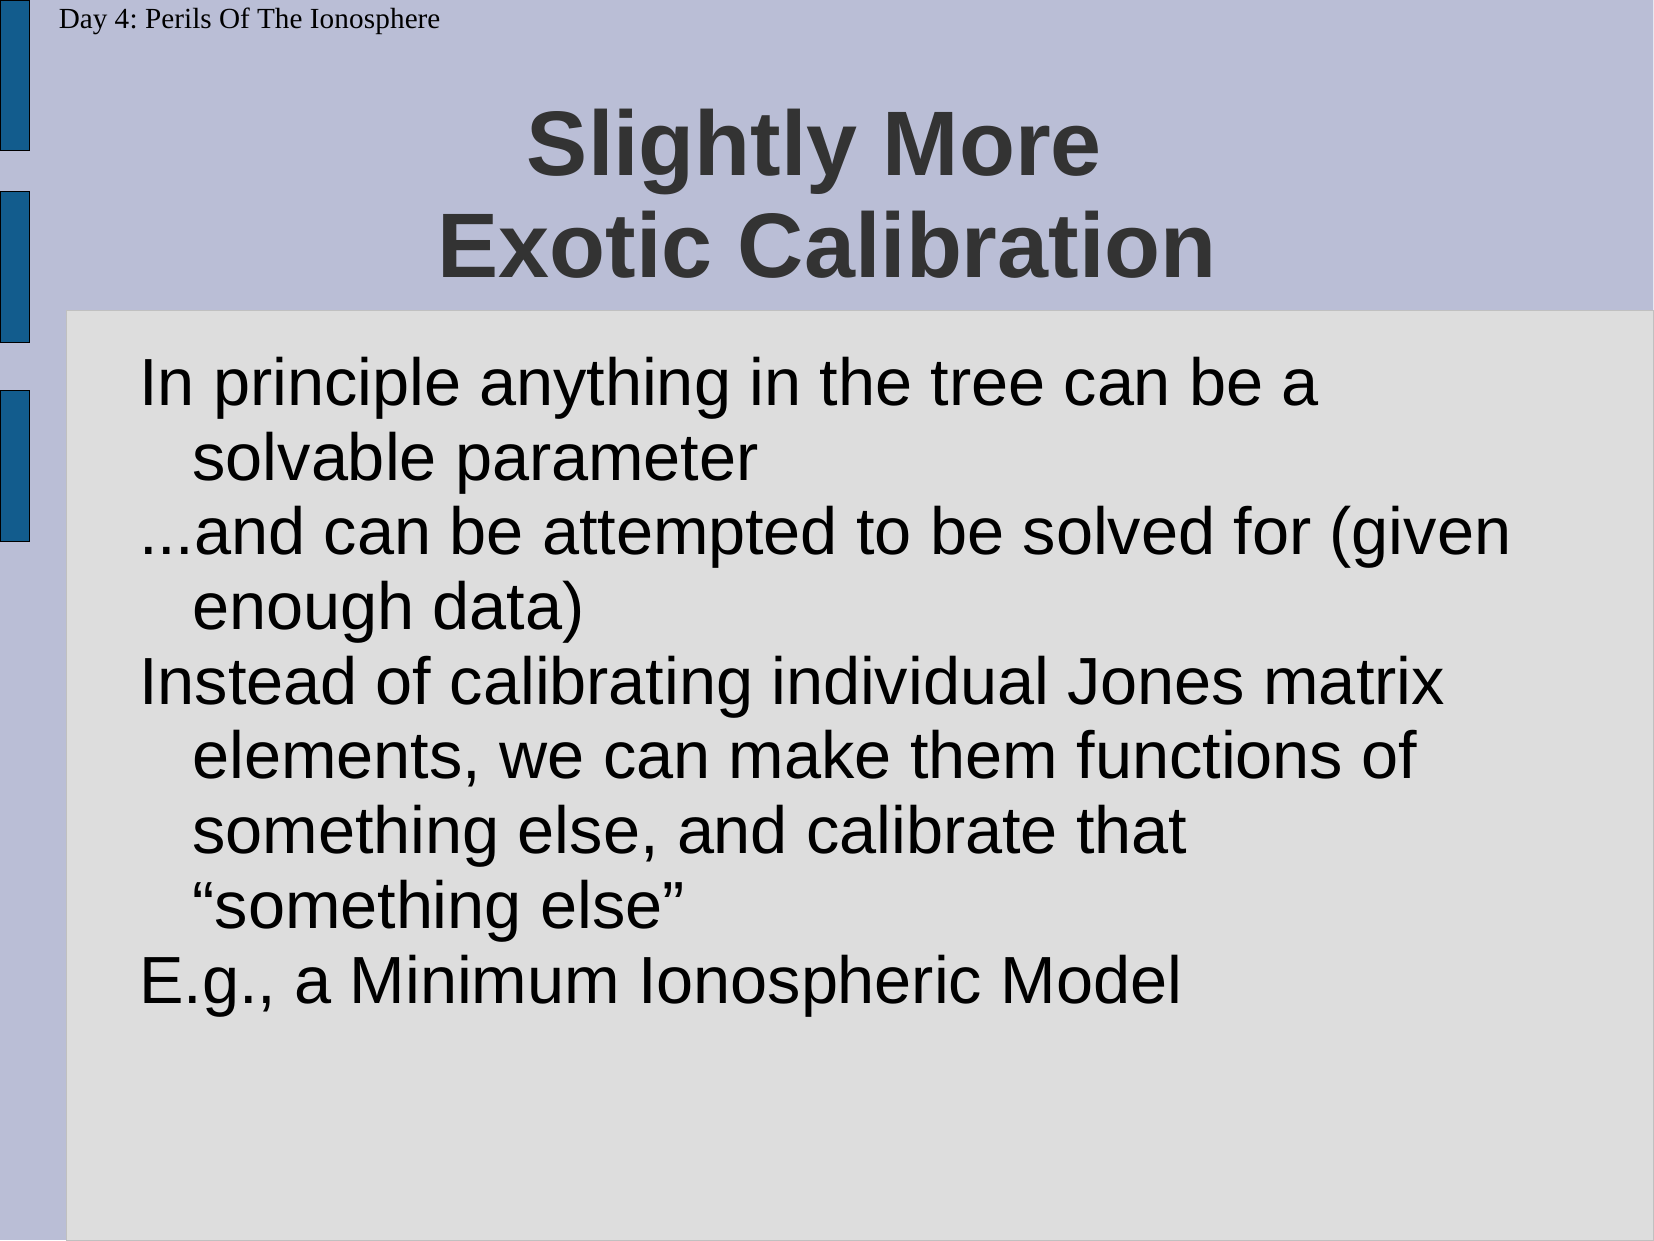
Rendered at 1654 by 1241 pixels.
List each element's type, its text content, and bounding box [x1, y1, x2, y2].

list In principle anything in the tree can be a solvable parameter ...and can be attempted to be solved for (given enough data) Instead of calibrating individual Jones matrix elements, we can make them functions of something else, and calibrate that “something else” E.g., a Minimum Ionospheric Model [121, 344, 1534, 1112]
title Slightly More Exotic Calibration [121, 87, 1534, 302]
